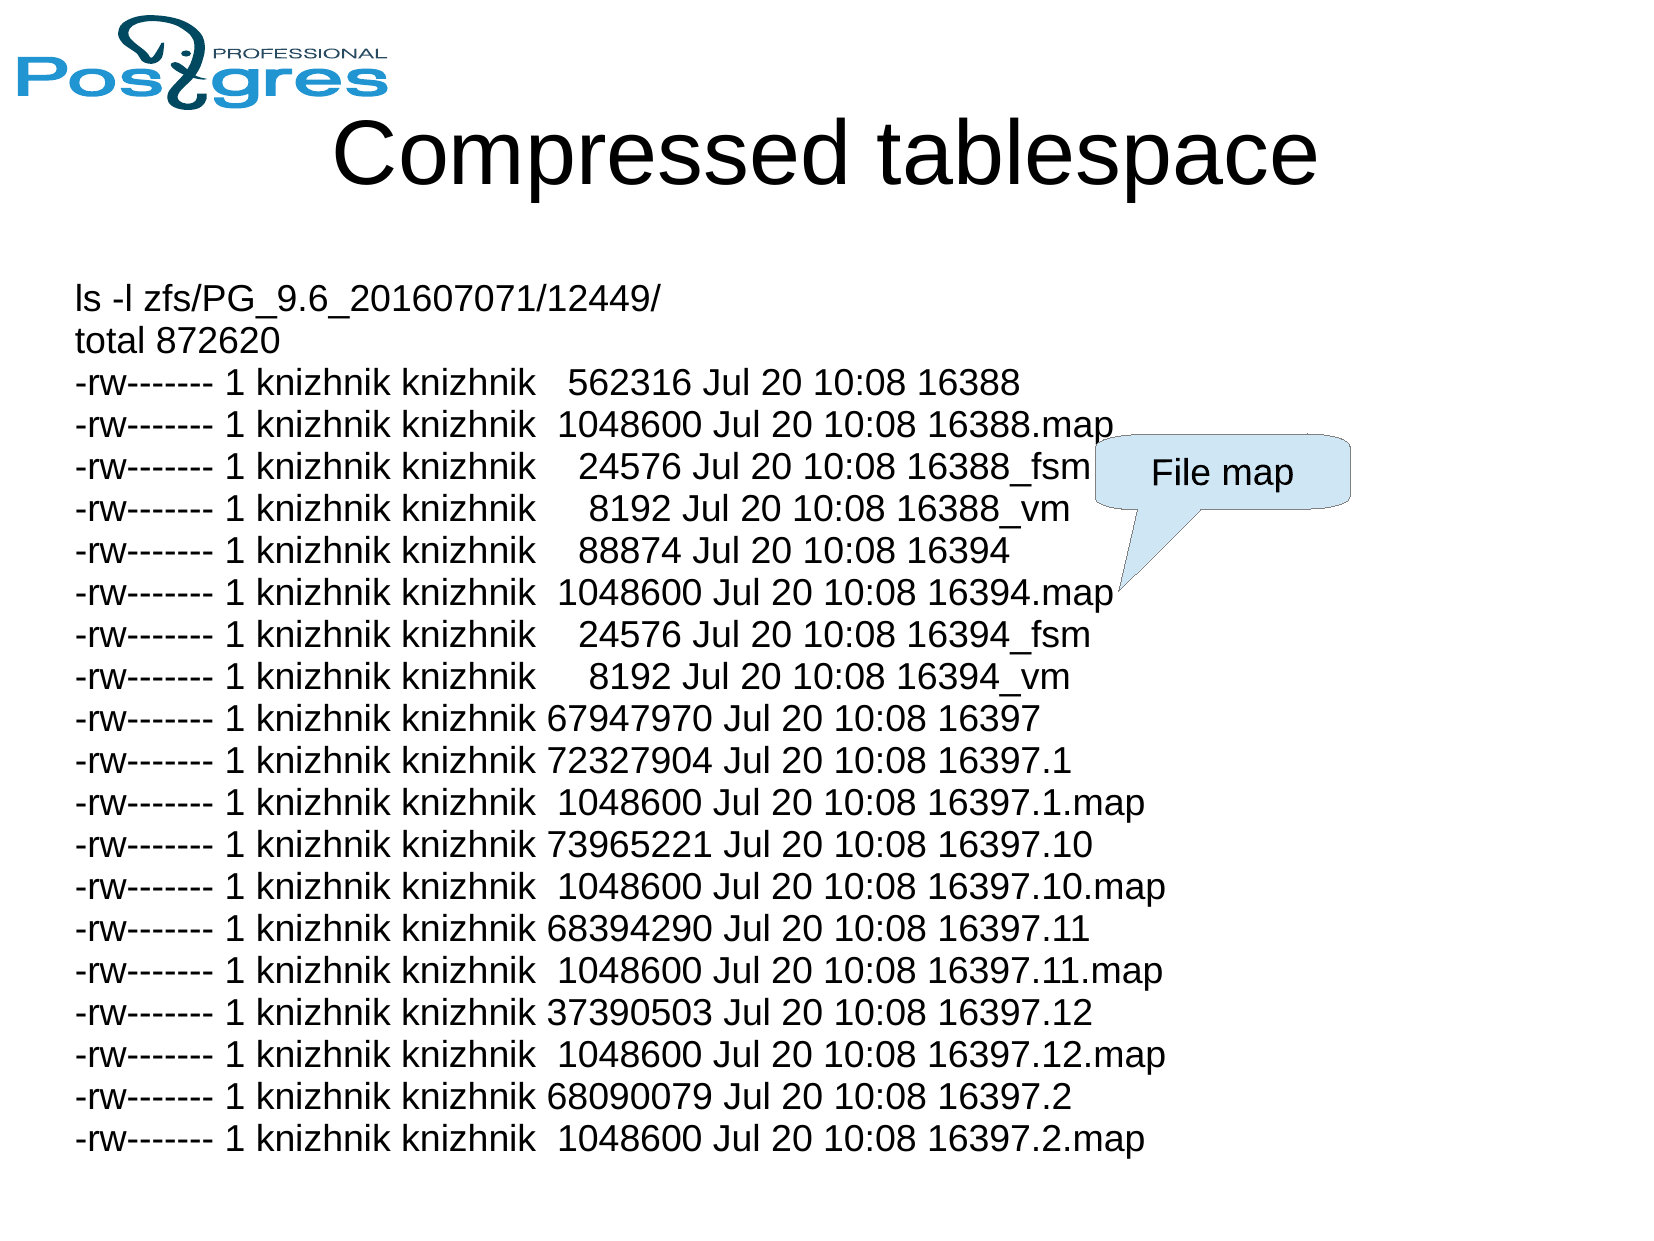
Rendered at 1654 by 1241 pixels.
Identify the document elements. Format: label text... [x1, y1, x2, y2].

title Compressed tablespace [82, 49, 1571, 257]
text_box File map [1095, 433, 1351, 592]
text_box ls -l zfs/PG_9.6_201607071/12449/ total 872620 -rw------- 1 knizhnik knizhnik 562316 Jul 20 10:08 16388 -rw------- 1 knizhnik knizhnik 1048600 Jul 20 10:08 16388.map -rw------- 1 knizhnik knizhnik 24576 Jul 20 10:08 16388_fsm -rw------- 1 knizhnik knizhnik 8192 Jul 20 10:08 16388_vm -rw------- 1 knizhnik knizhnik 88874 Jul 20 10:08 16394 -rw------- 1 knizhnik knizhnik 1048600 Jul 20 10:08 16394.map -rw------- 1 knizhnik knizhnik 24576 Jul 20 10:08 16394_fsm -rw------- 1 knizhnik knizhnik 8192 Jul 20 10:08 16394_vm -rw------- 1 knizhnik knizhnik 67947970 Jul 20 10:08 16397 -rw------- 1 knizhnik knizhnik 72327904 Jul 20 10:08 16397.1 -rw------- 1 knizhnik knizhnik 1048600 Jul 20 10:08 16397.1.map -rw------- 1 knizhnik knizhnik 73965221 Jul 20 10:08 16397.10 -rw------- 1 knizhnik knizhnik 1048600 Jul 20 10:08 16397.10.map -rw------- 1 knizhnik knizhnik 68394290 Jul 20 10:08 16397.11 -rw------- 1 knizhnik knizhnik 1048600 Jul 20 10:08 16397.11.map -rw------- 1 knizhnik knizhnik 37390503 Jul 20 10:08 16397.12 -rw------- 1 knizhnik knizhnik 1048600 Jul 20 10:08 16397.12.map -rw------- 1 knizhnik knizhnik 68090079 Jul 20 10:08 16397.2 -rw------- 1 knizhnik knizhnik 1048600 Jul 20 10:08 16397.2.map [60, 270, 1351, 1209]
